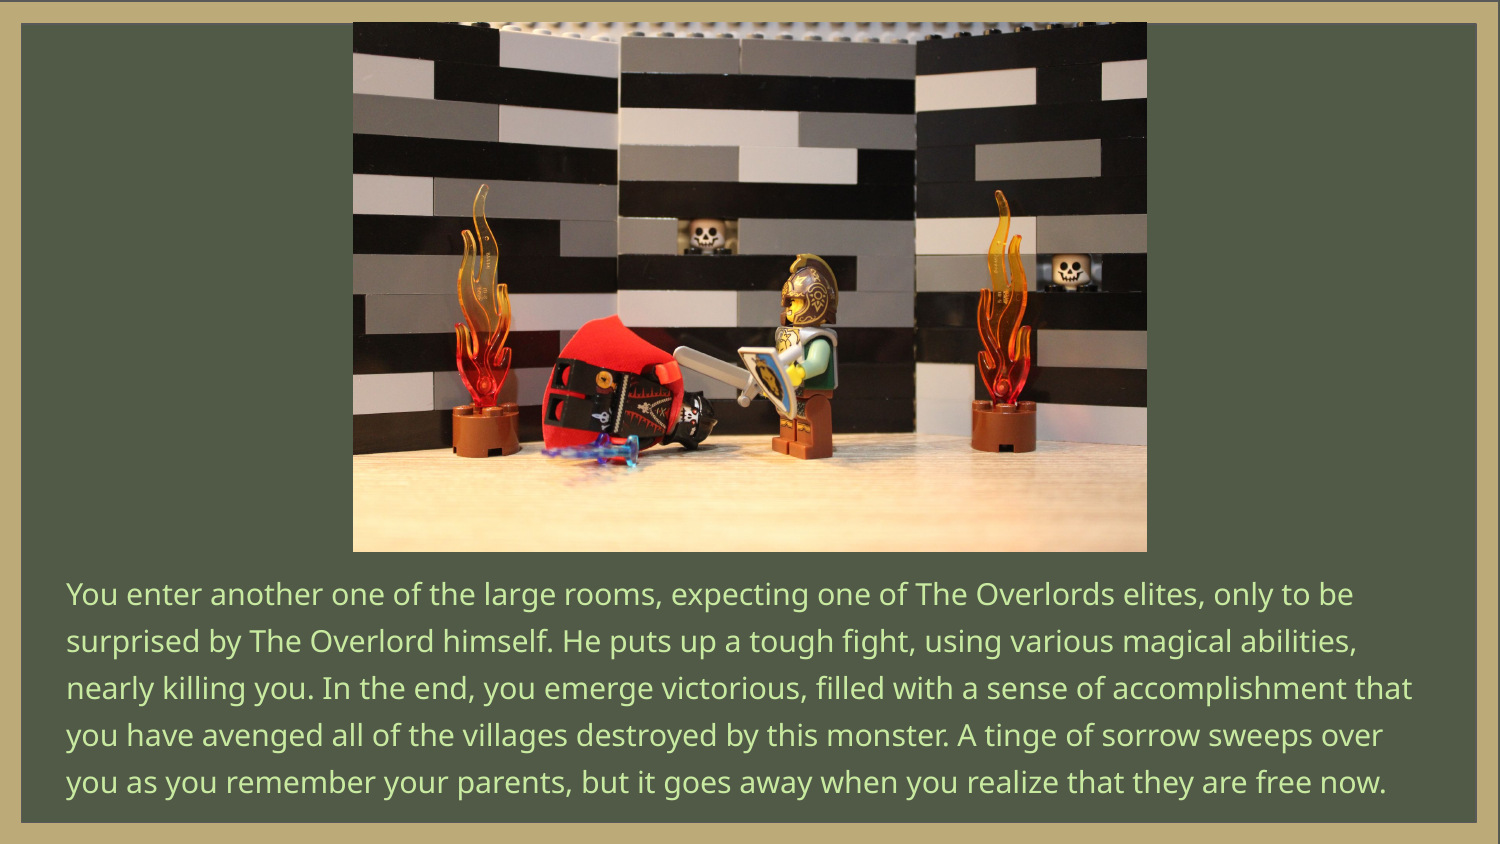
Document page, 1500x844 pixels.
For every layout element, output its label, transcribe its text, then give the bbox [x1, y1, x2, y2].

picture [353, 22, 1147, 552]
list You enter another one of the large rooms, expecting one of The Overlords elites, only to be surprised by The Overlord himself. He puts up a tough fight, using various magical abilities, nearly killing you. In the end, you emerge victorious, filled with a sense of accomplishment that you have avenged all of the villages destroyed by this monster. A tinge of sorrow sweeps over you as you remember your parents, but it goes away when you realize that they are free now. [51, 551, 1449, 824]
